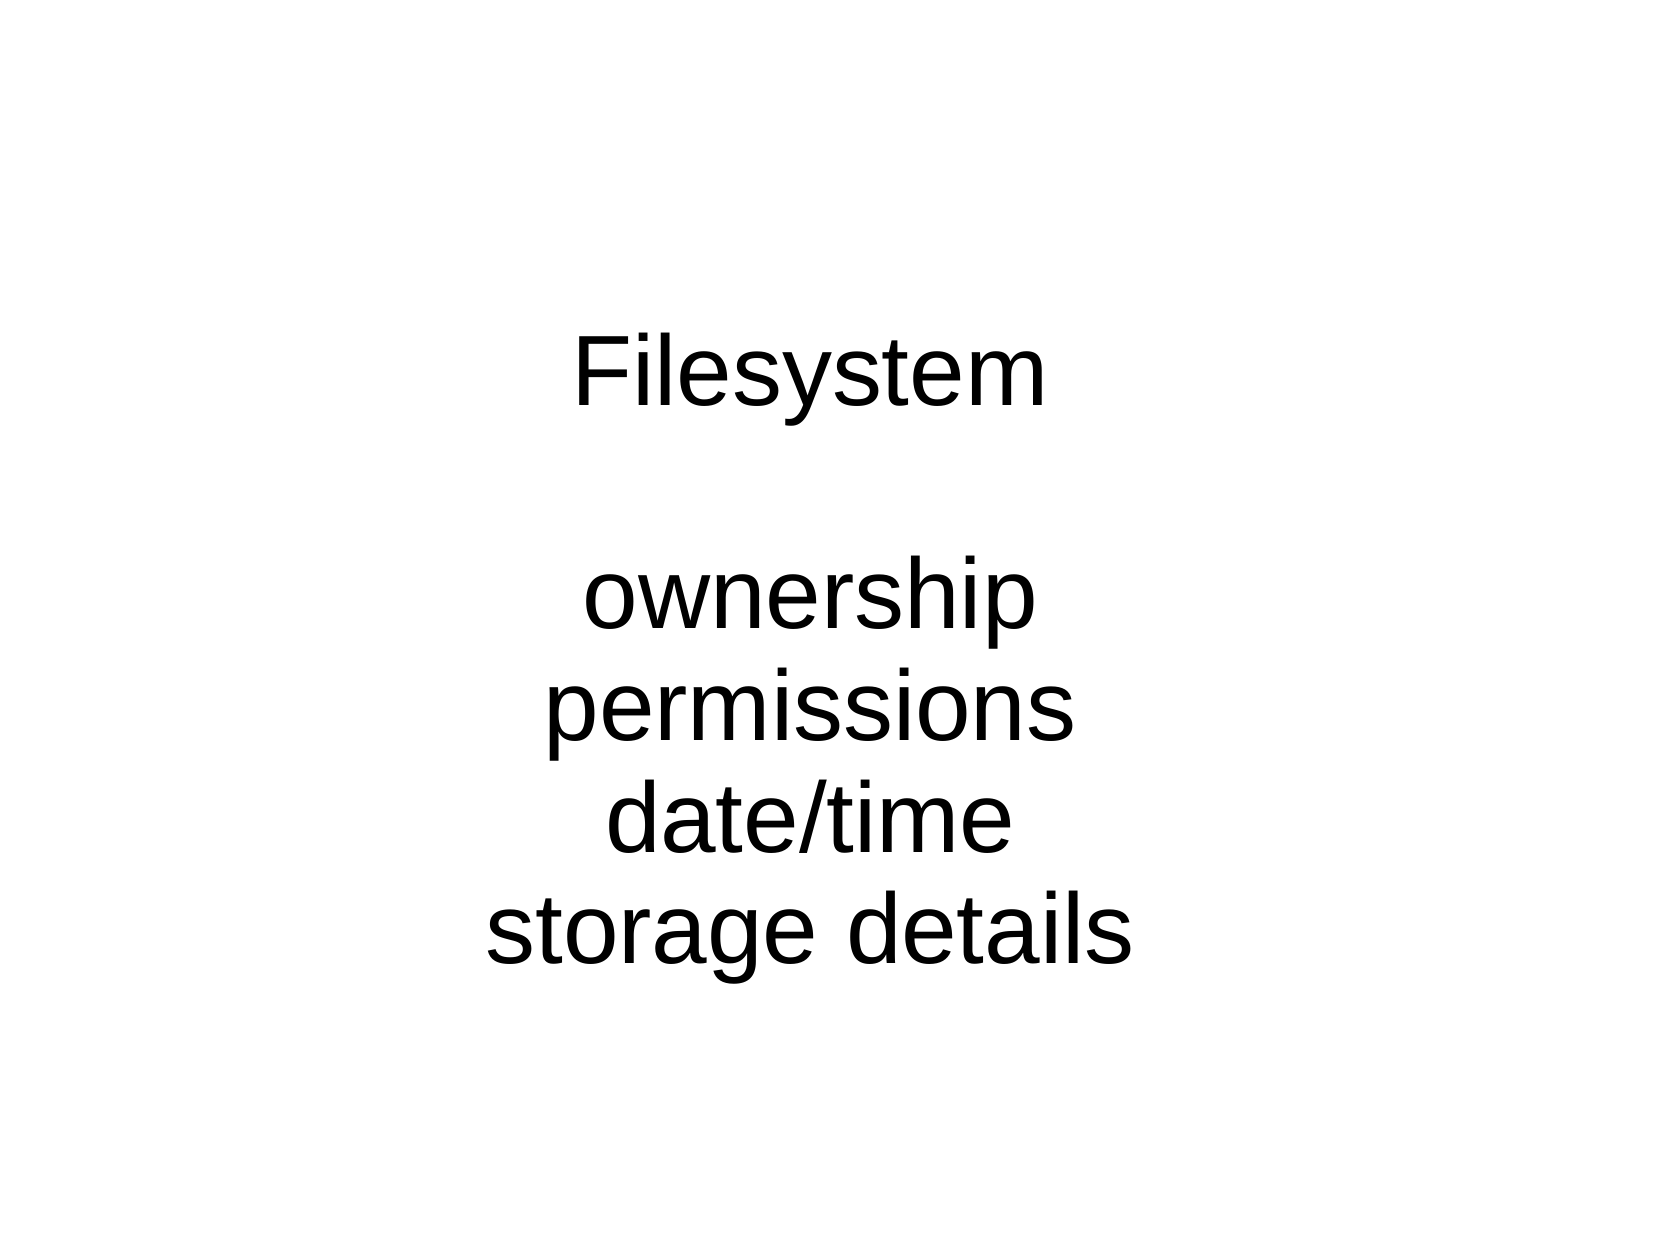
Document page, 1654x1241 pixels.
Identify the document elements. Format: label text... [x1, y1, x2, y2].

text_box Filesystem ownership permissions date/time storage details [82, 290, 1538, 1010]
